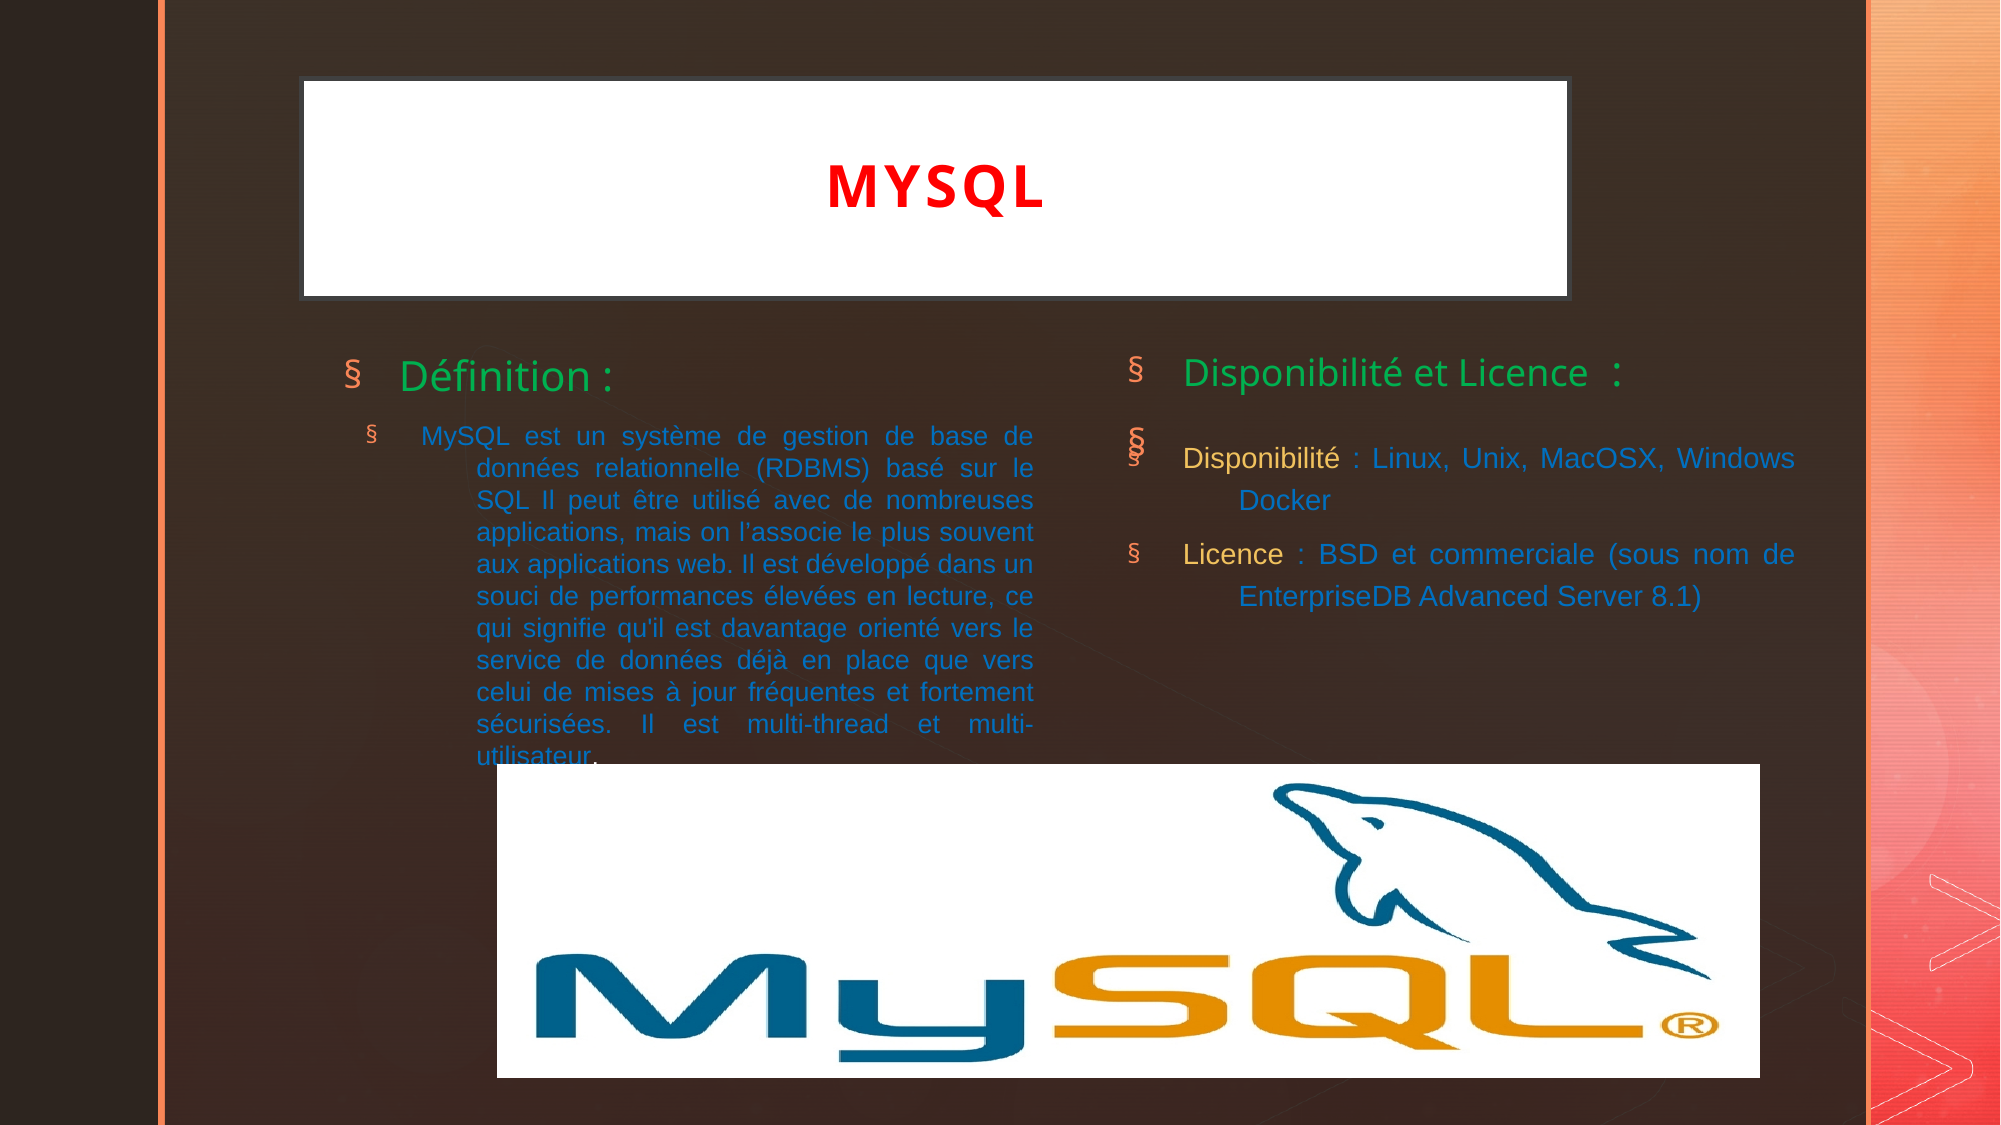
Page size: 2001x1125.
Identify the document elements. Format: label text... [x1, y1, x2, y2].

picture [497, 764, 1760, 1078]
text_box Disponibilité : Linux, Unix, MacOSX, Windows Docker Licence : BSD et commerciale (sous nom de EnterpriseDB Advanced Server 8.1) [1110, 424, 1811, 765]
text_box MySQL [301, 78, 1570, 299]
text_box Disponibilité et Licence : [1110, 327, 1811, 424]
text_box Définition : [326, 332, 1027, 448]
text_box MySQL est un système de gestion de base de données relationnelle (RDBMS) basé sur le SQL Il peut être utilisé avec de nombreuses applications, mais on l’associe le plus souvent aux applications web. Il est développé dans un souci de performances élevées en lecture, ce qui signifie qu'il est davantage orienté vers le service de données déjà en place que vers celui de mises à jour fréquentes et fortement sécurisées. Il est multi-thread et multi-utilisateur. [349, 411, 1050, 779]
